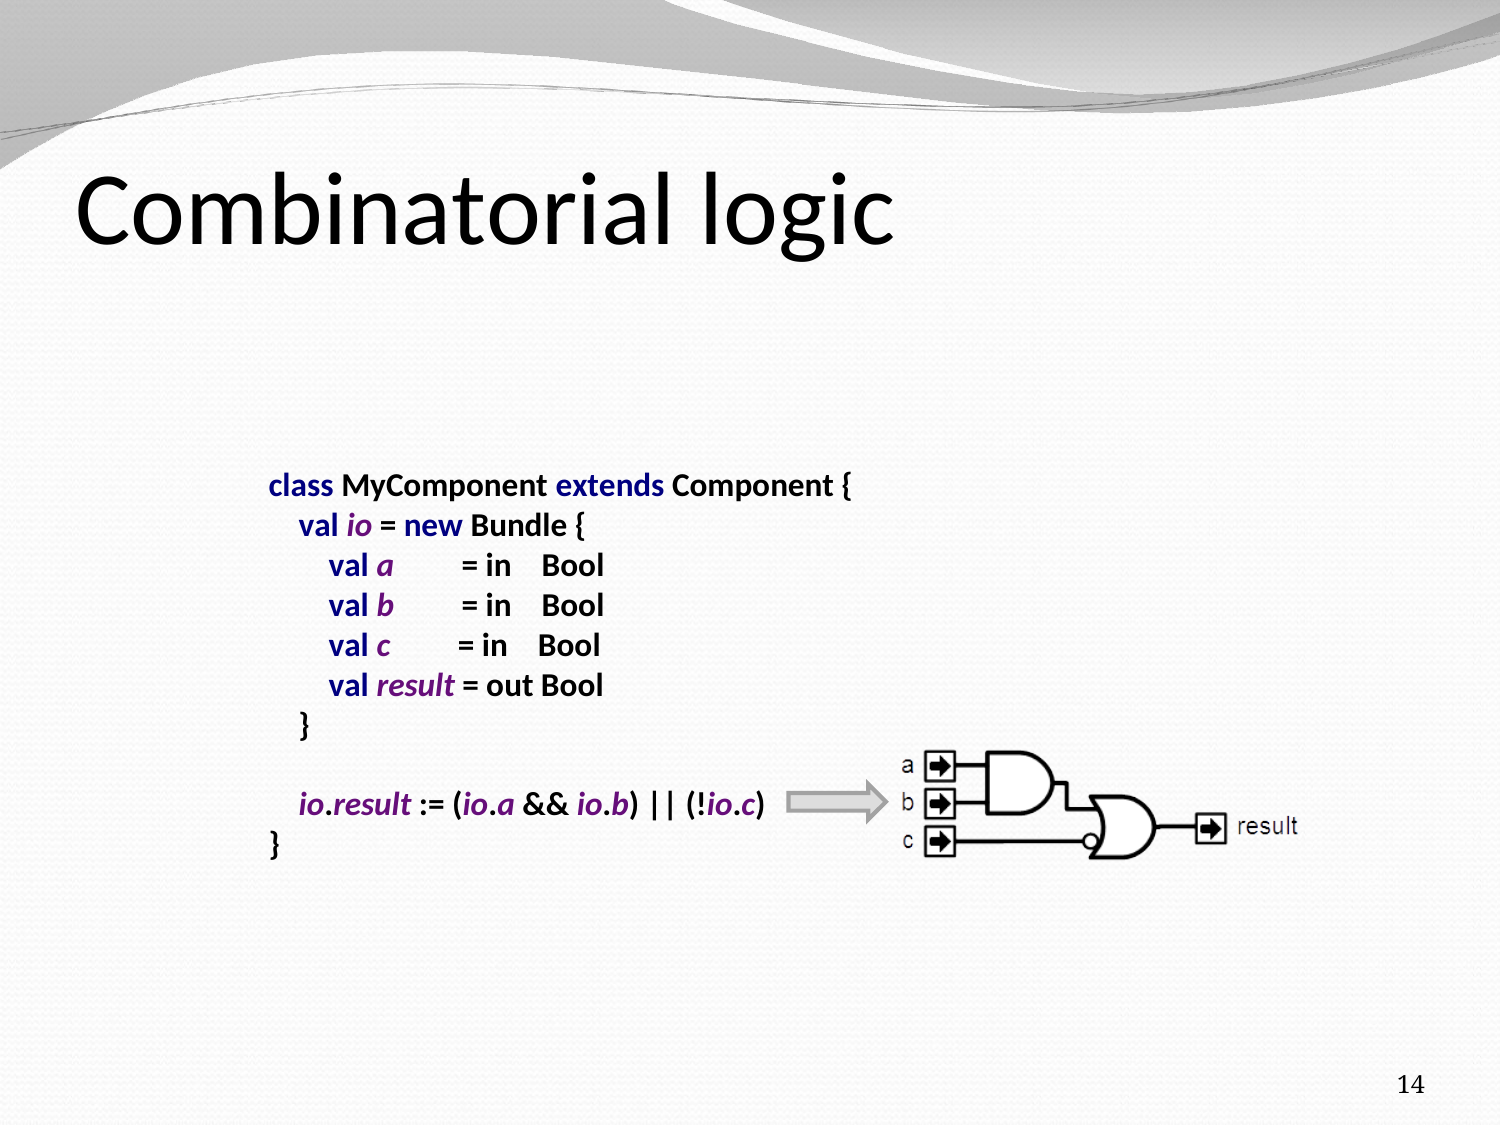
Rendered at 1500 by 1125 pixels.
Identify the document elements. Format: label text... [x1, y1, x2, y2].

text_box [788, 784, 886, 820]
picture [0, 0, 1500, 1125]
text_box class MyComponent extends Component { val io = new Bundle { val a = in Bool val b = in Bool val c = in Bool val result = out Bool } io.result := (io.a && io.b) || (!io.c) } [253, 455, 1199, 871]
text_box <numéro> [1299, 1042, 1426, 1103]
title Combinatorial logic [75, 78, 1426, 266]
